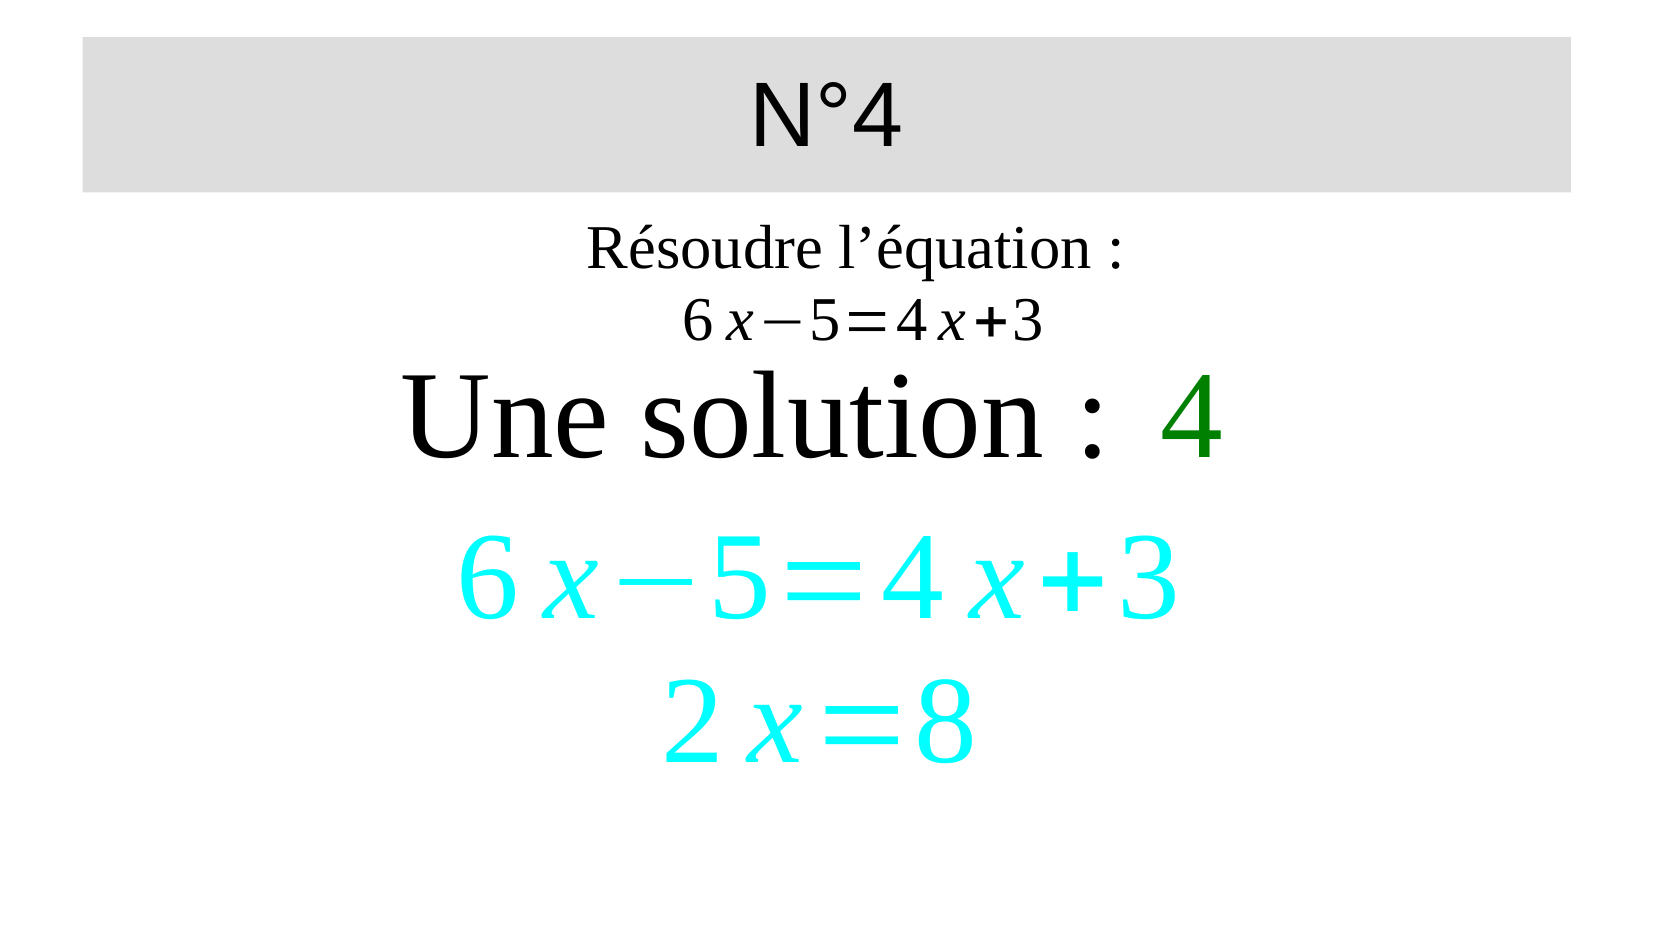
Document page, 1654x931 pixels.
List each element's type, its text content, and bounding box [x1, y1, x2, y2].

title N°4 [82, 37, 1571, 193]
chart [389, 212, 1230, 485]
chart [448, 507, 1186, 791]
